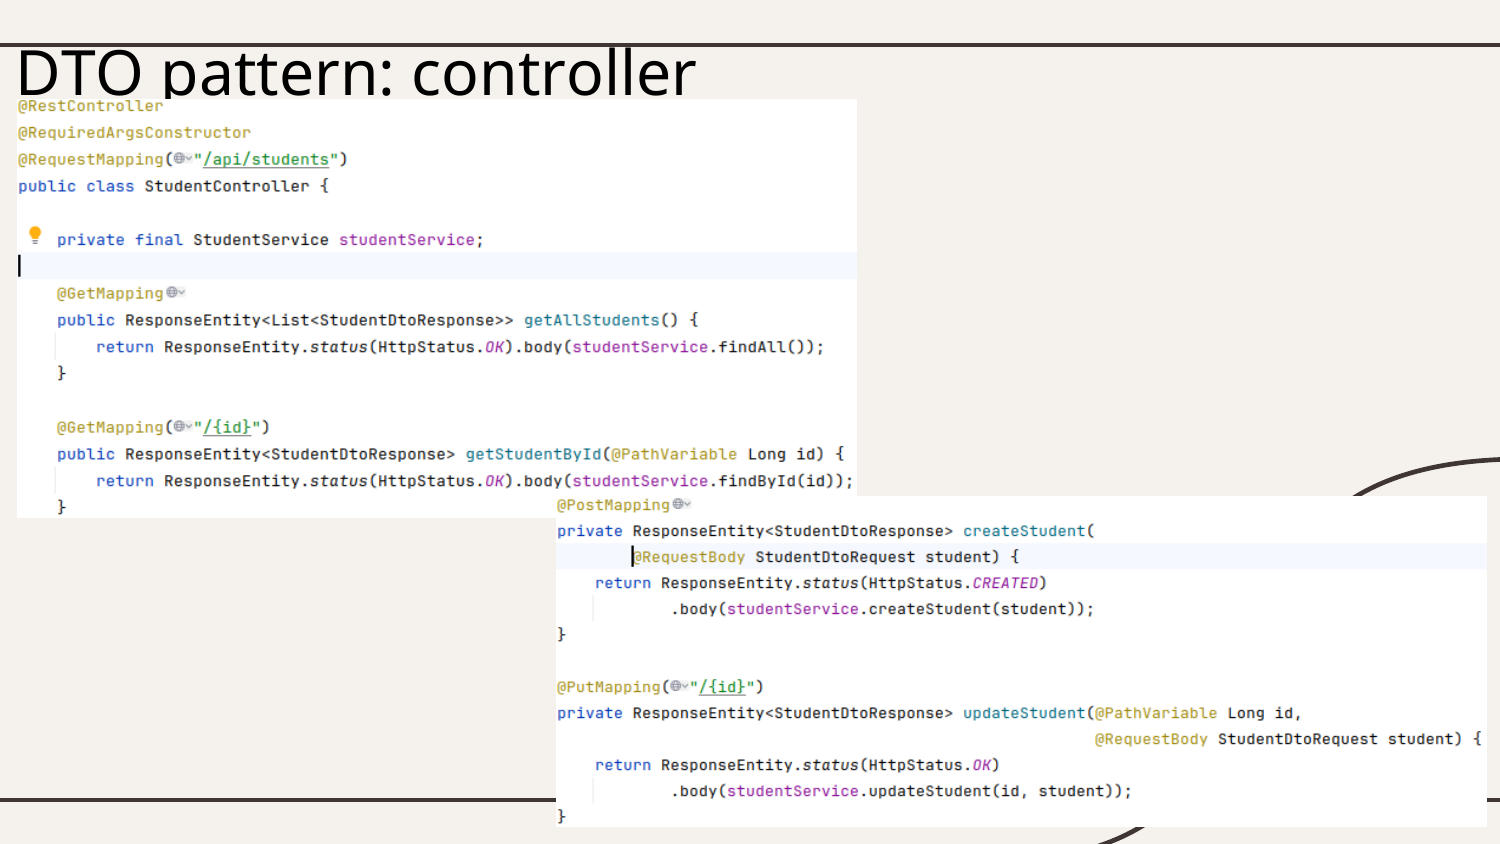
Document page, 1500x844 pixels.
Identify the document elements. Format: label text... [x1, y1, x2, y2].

title DTO pattern: controller [0, 18, 767, 100]
picture [17, 100, 1487, 827]
